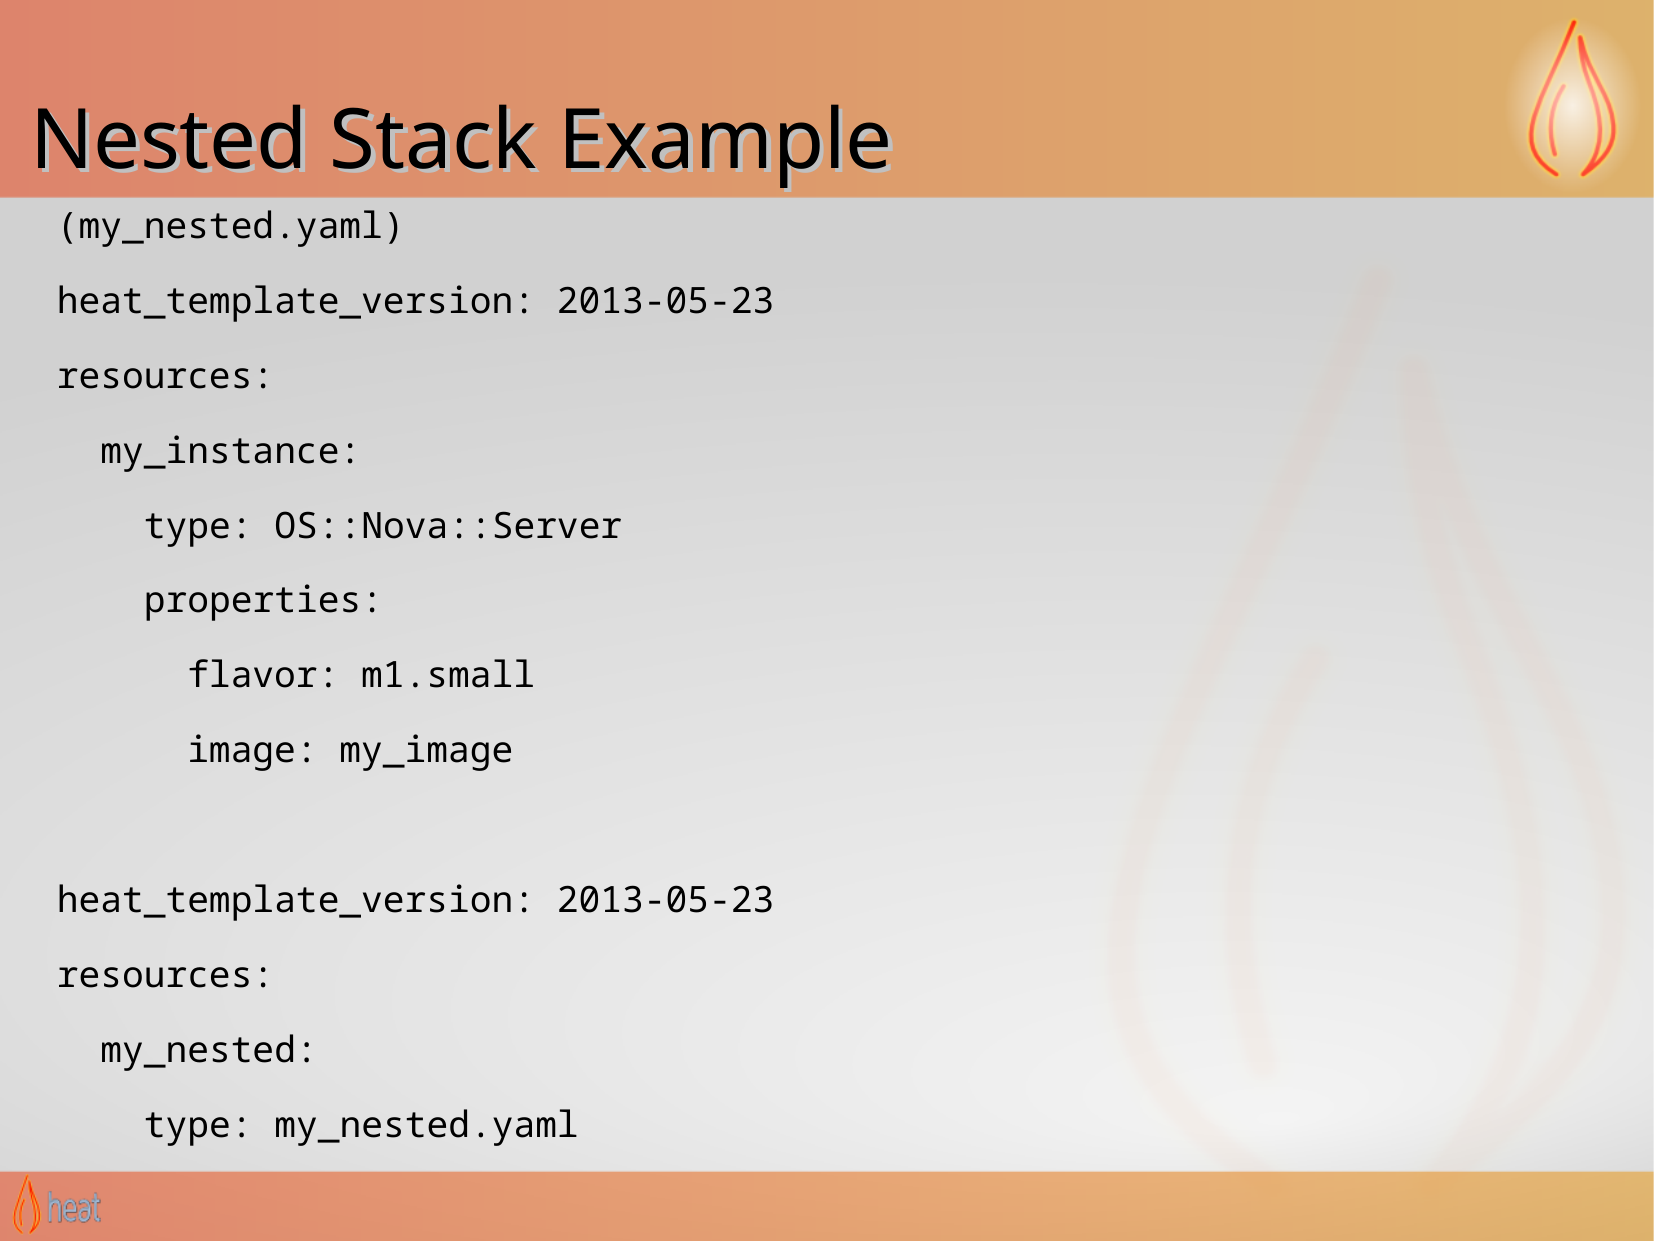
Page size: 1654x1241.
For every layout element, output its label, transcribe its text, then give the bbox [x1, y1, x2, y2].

list (my_nested.yaml) heat_template_version: 2013-05-23 resources: my_instance: type: OS::Nova::Server properties: flavor: m1.small image: my_image heat_template_version: 2013-05-23 resources: my_nested: type: my_nested.yaml [56, 199, 1546, 1156]
picture [0, 0, 1654, 1241]
title Nested Stack Example [30, 23, 1606, 249]
